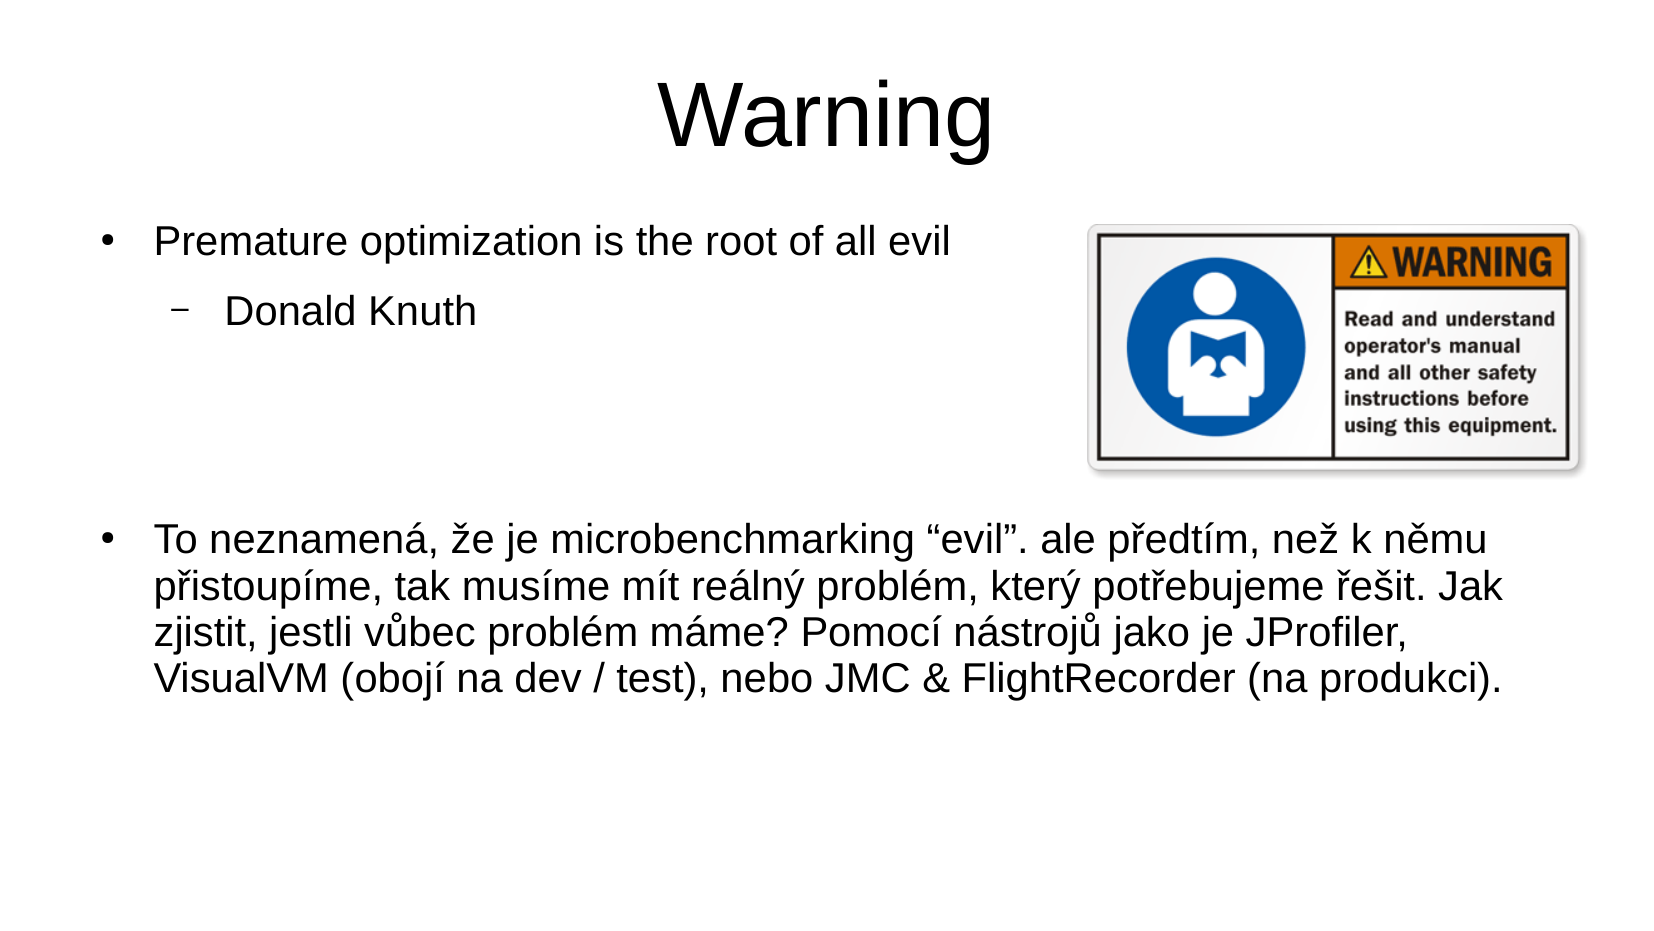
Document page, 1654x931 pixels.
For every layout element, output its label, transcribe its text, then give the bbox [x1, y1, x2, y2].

list Premature optimization is the root of all evil Donald Knuth To neznamená, že je microbenchmarking “evil”. ale předtím, než k němu přistoupíme, tak musíme mít reálný problém, který potřebujeme řešit. Jak zjistit, jestli vůbec problém máme? Pomocí nástrojů jako je JProfiler, VisualVM (obojí na dev / test), nebo JMC & FlightRecorder (na produkci). [82, 217, 1571, 758]
picture [1087, 224, 1588, 480]
title Warning [82, 37, 1571, 193]
